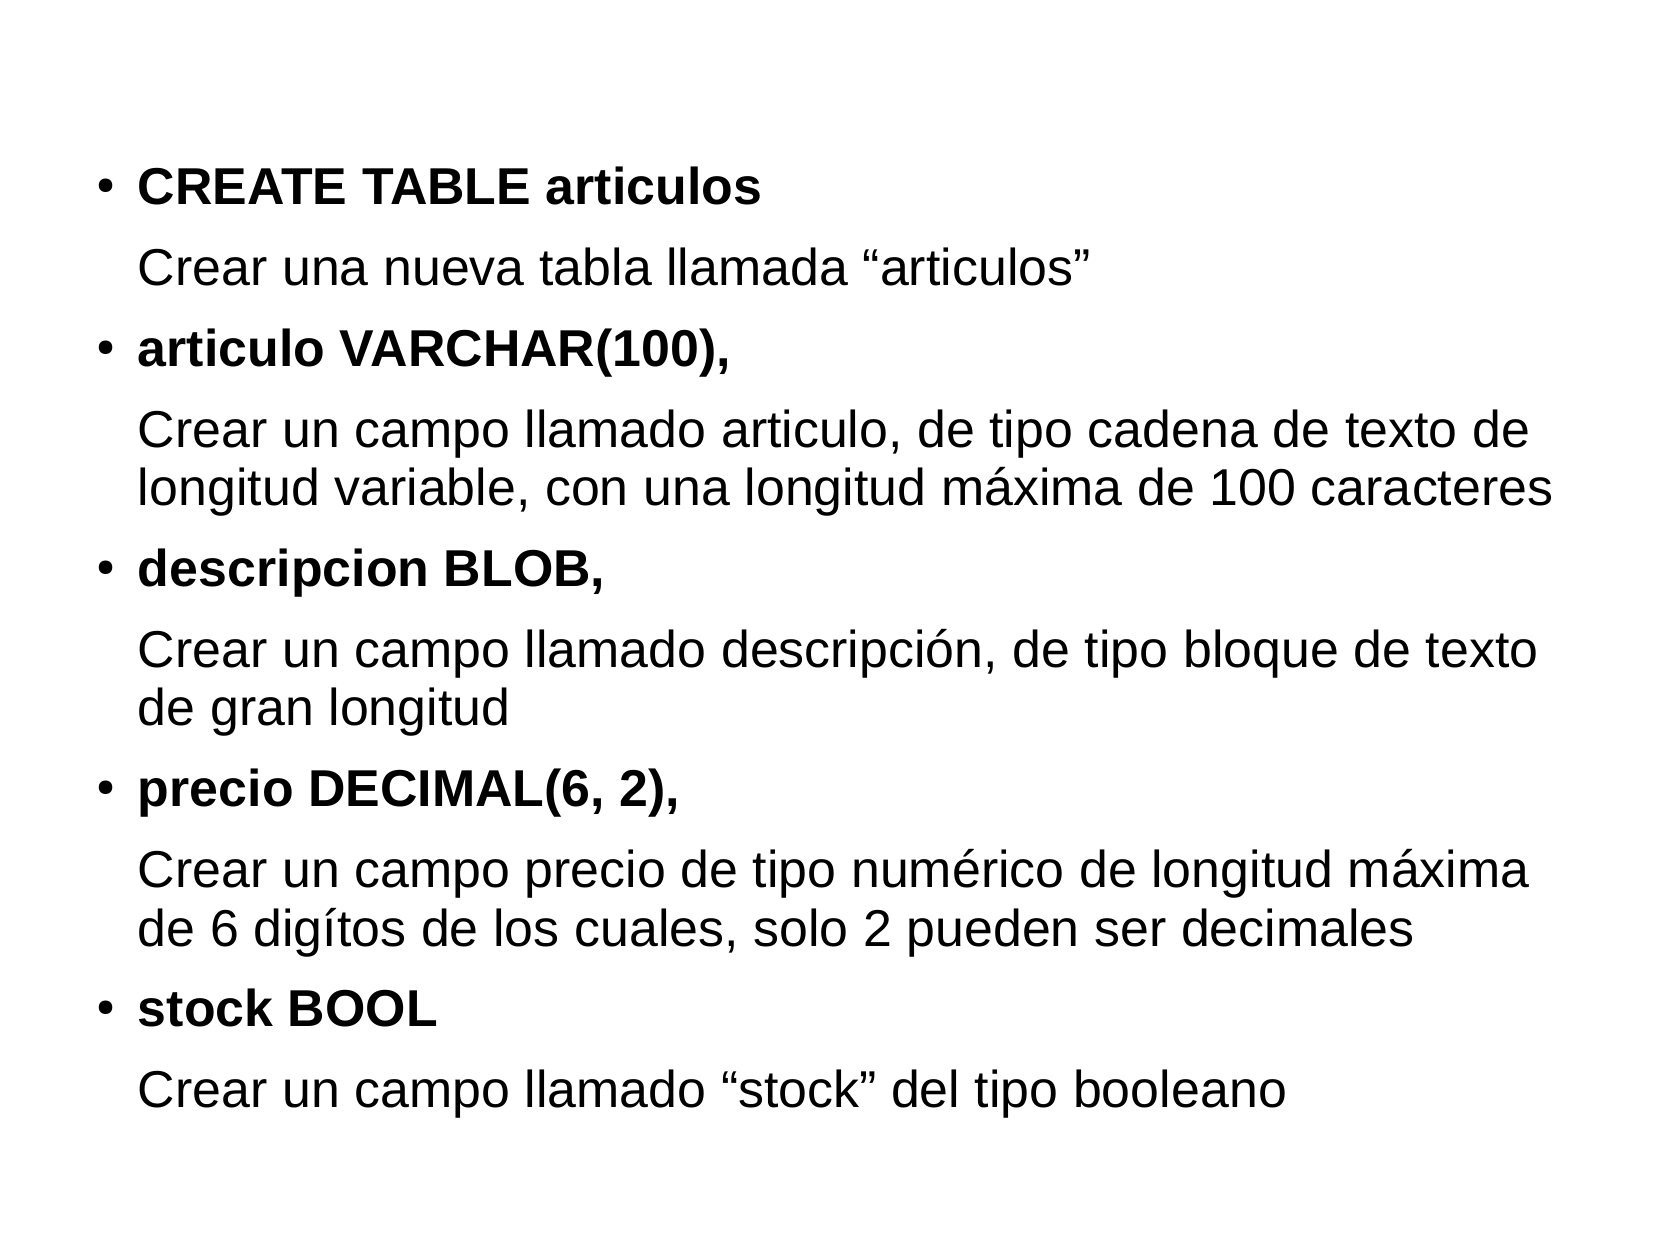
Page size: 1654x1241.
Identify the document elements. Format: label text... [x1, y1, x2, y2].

list CREATE TABLE articulos Crear una nueva tabla llamada “articulos” articulo VARCHAR(100), Crear un campo llamado articulo, de tipo cadena de texto de longitud variable, con una longitud máxima de 100 caracteres descripcion BLOB, Crear un campo llamado descripción, de tipo bloque de texto de gran longitud precio DECIMAL(6, 2), Crear un campo precio de tipo numérico de longitud máxima de 6 digítos de los cuales, solo 2 pueden ser decimales stock BOOL Crear un campo llamado “stock” del tipo booleano [82, 76, 1571, 1158]
